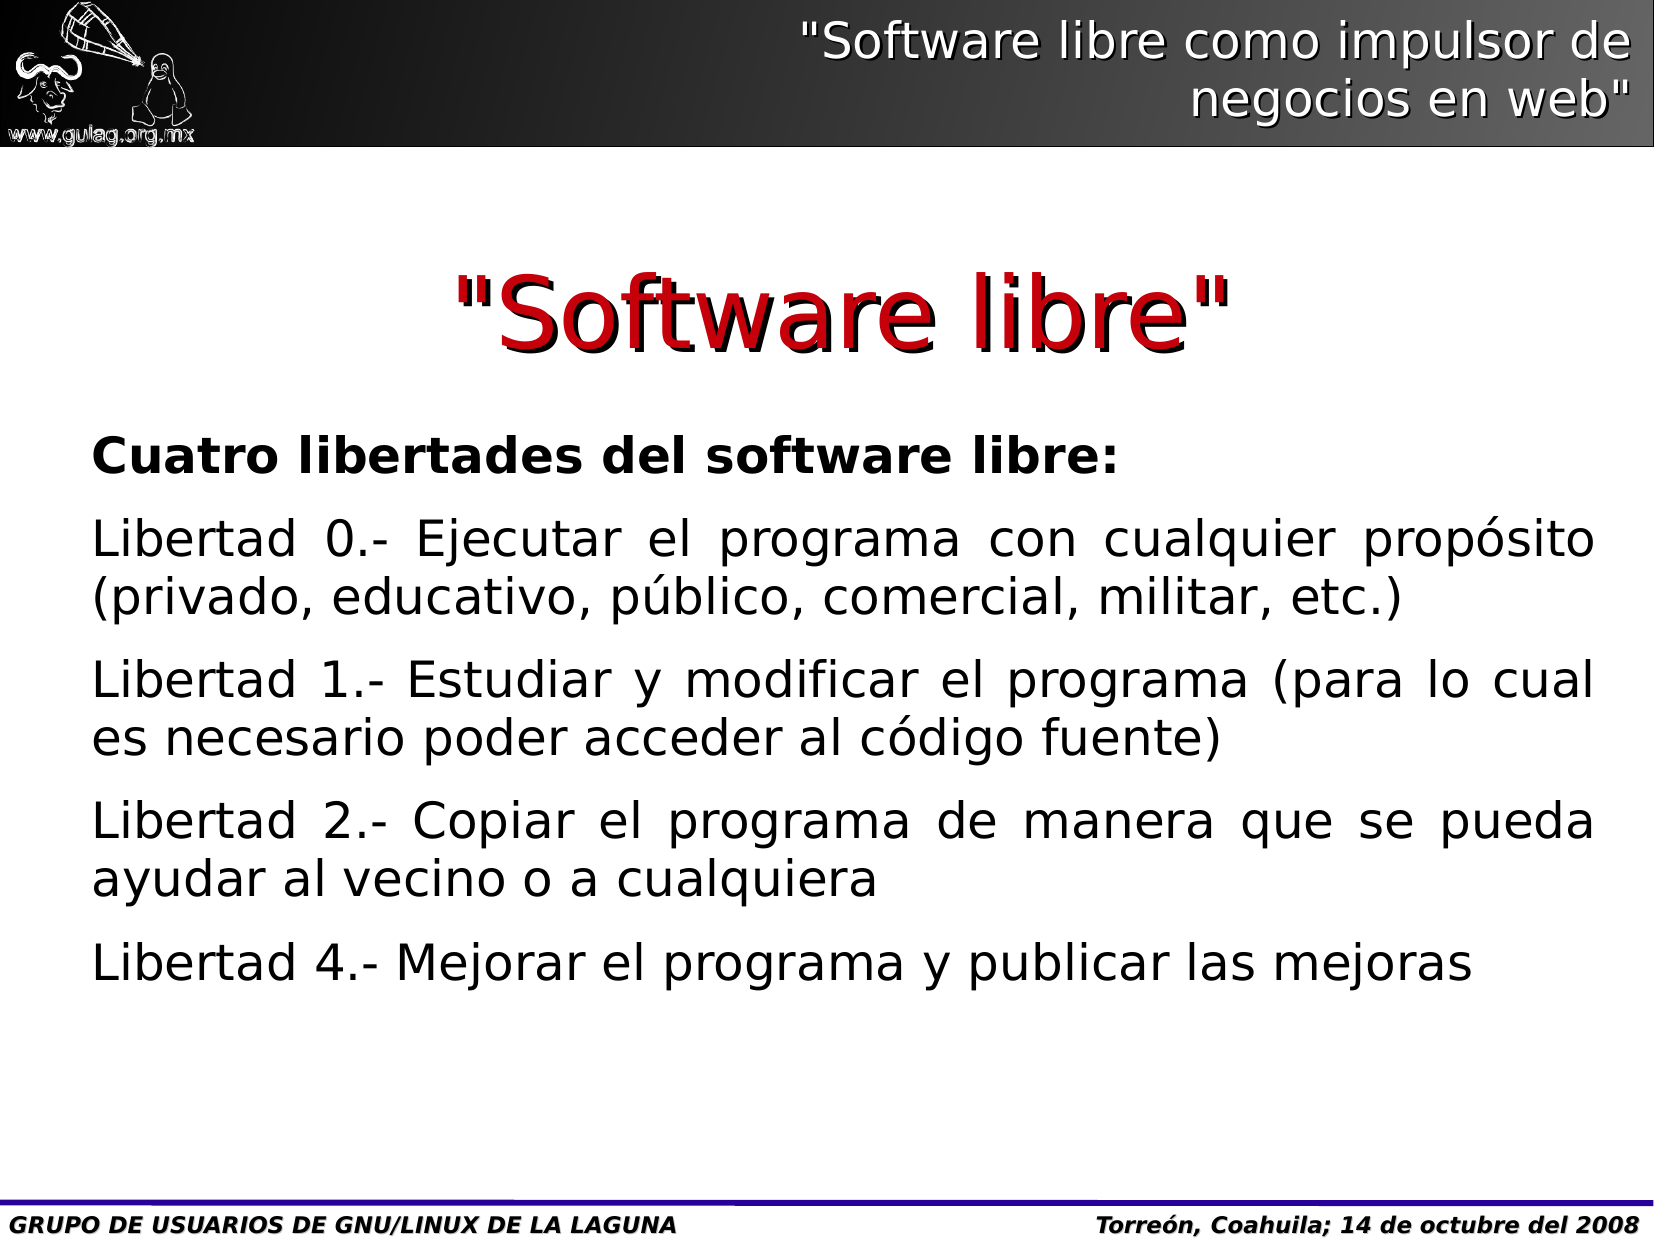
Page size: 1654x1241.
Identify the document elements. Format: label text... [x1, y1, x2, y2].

text_box Cuatro libertades del software libre: Libertad 0.- Ejecutar el programa con cualquier propósito (privado, educativo, público, comercial, militar, etc.) Libertad 1.- Estudiar y modificar el programa (para lo cual es necesario poder acceder al código fuente) Libertad 2.- Copiar el programa de manera que se pueda ayudar al vecino o a cualquiera Libertad 4.- Mejorar el programa y publicar las mejoras [76, 419, 1613, 1000]
text_box [197, 0, 1654, 147]
text_box GRUPO DE USUARIOS DE GNU/LINUX DE LA LAGUNA [0, 1204, 694, 1241]
text_box "Software libre" [236, 248, 1447, 380]
text_box Torreón, Coahuila; 14 de octubre del 2008 [1080, 1204, 1654, 1241]
picture [5, 0, 197, 148]
text_box "Software libre como impulsor de negocios en web" [750, 4, 1648, 136]
text_box [0, 0, 5, 147]
